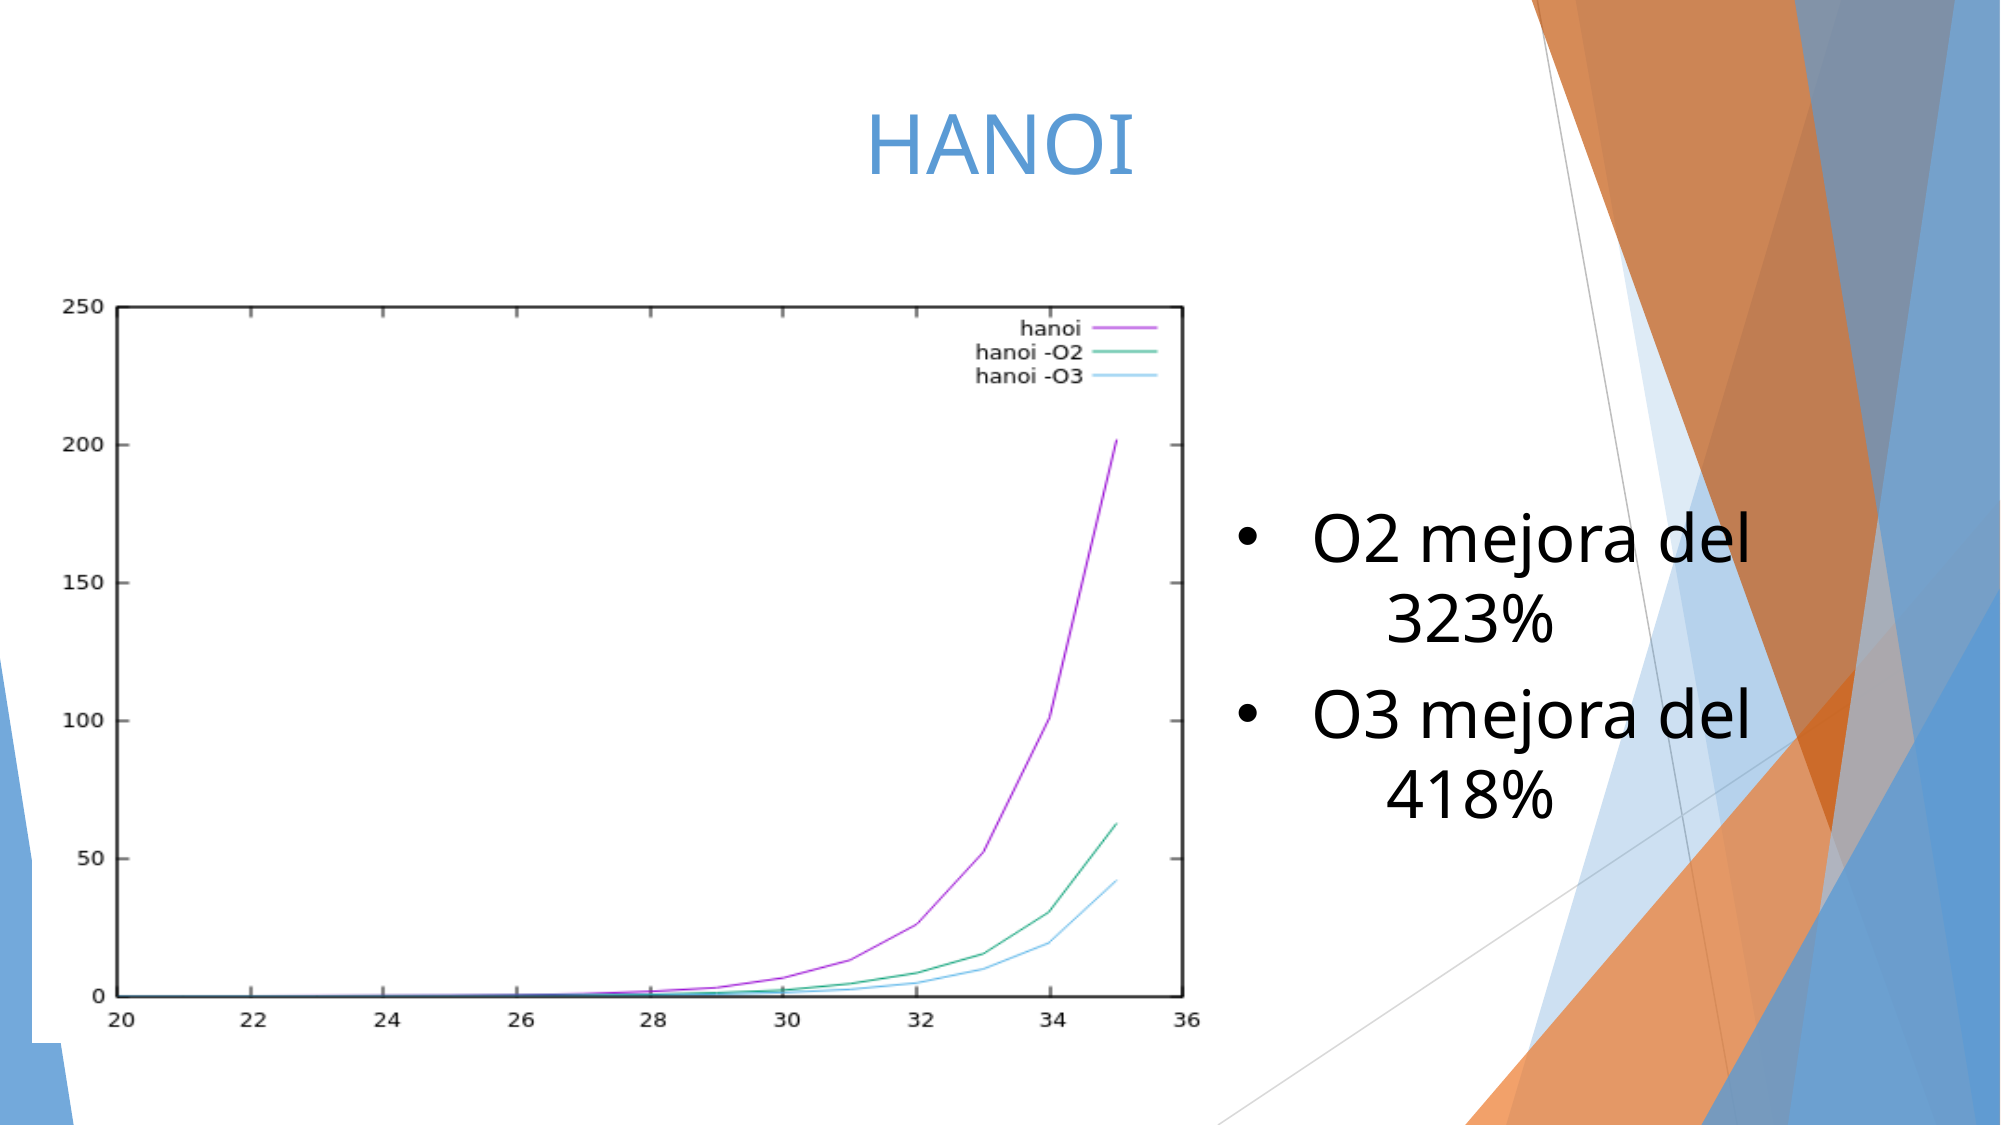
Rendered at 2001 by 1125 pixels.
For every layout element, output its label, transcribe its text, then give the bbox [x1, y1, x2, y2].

picture [32, 282, 1222, 1043]
text_box O2 mejora del 323% O3 mejora del 418% [1222, 488, 1934, 840]
title HANOI [0, 84, 2000, 214]
